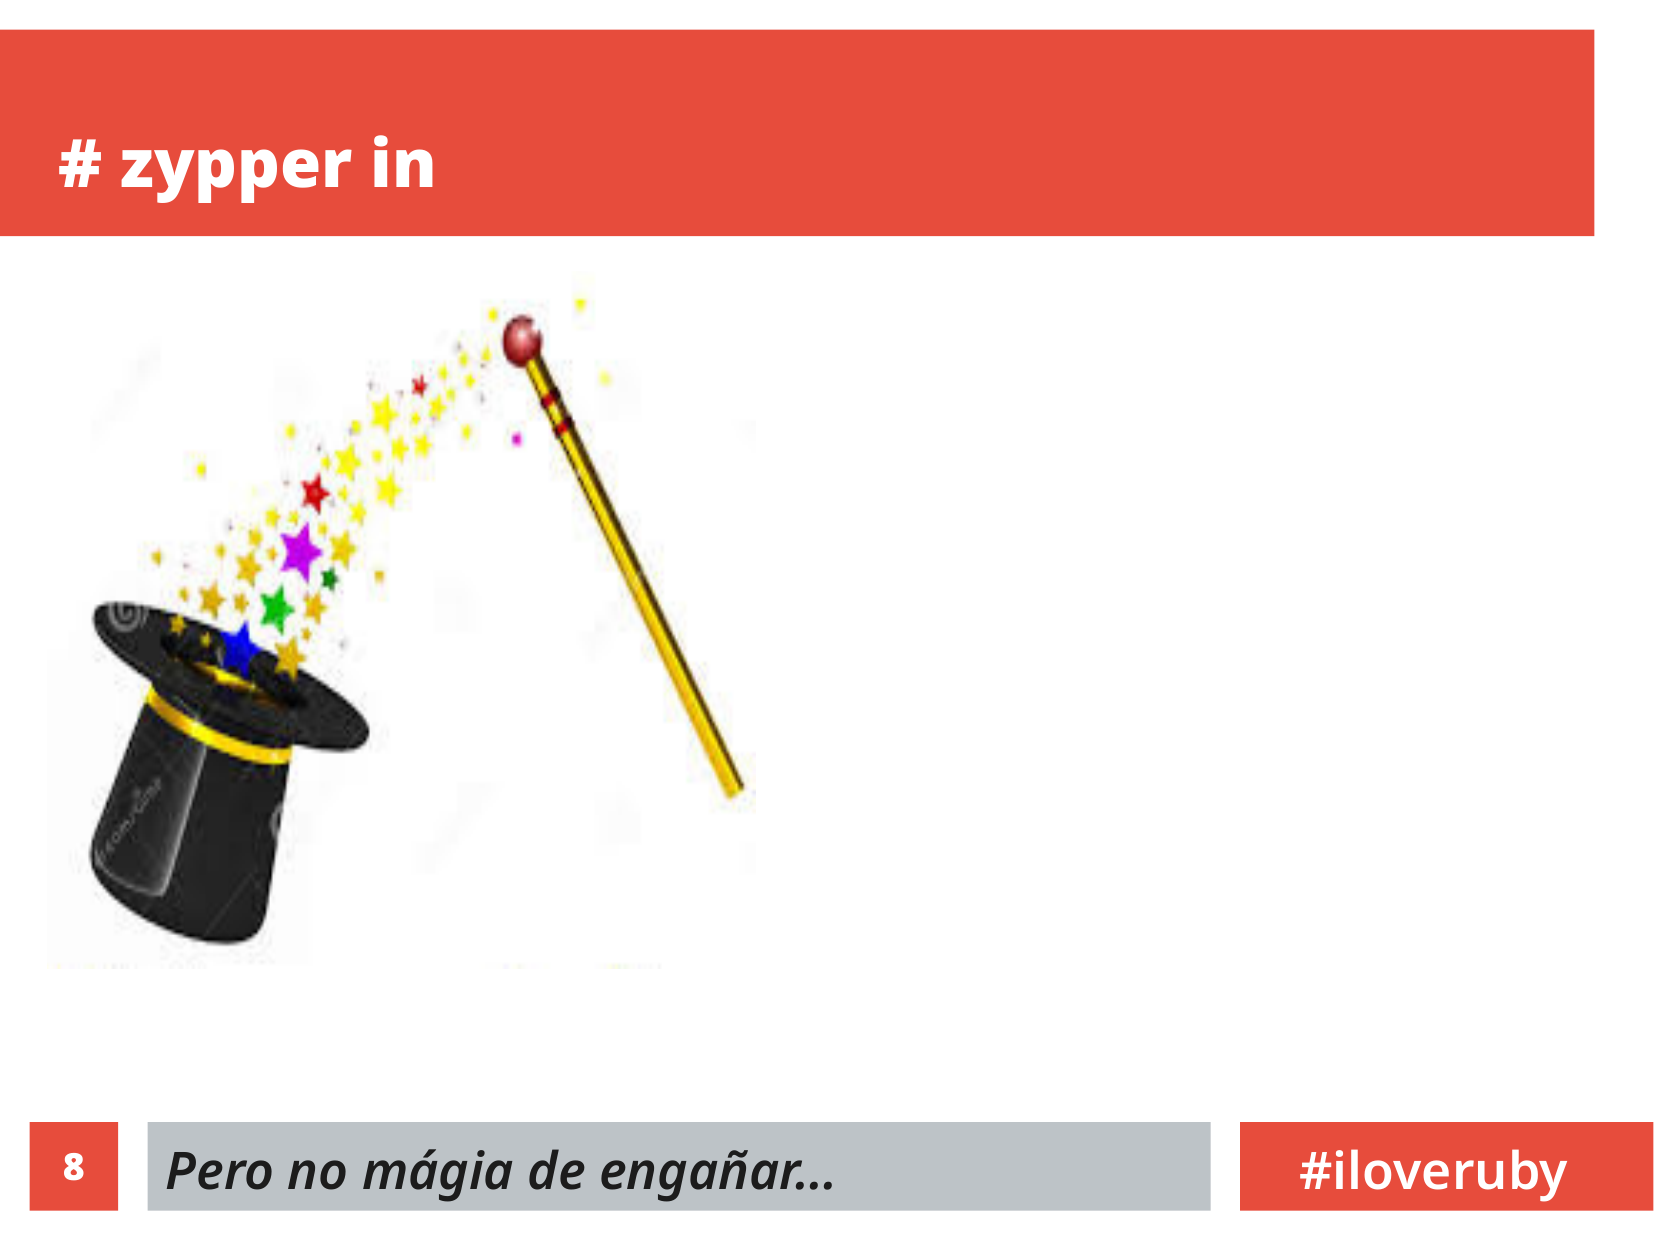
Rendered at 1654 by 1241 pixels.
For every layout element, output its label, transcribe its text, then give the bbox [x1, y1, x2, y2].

list #iloveruby [1299, 1133, 1607, 1205]
list Pero no mágia de engañar... [165, 1133, 1182, 1205]
picture [47, 271, 756, 969]
title # zypper in [59, 59, 1595, 207]
